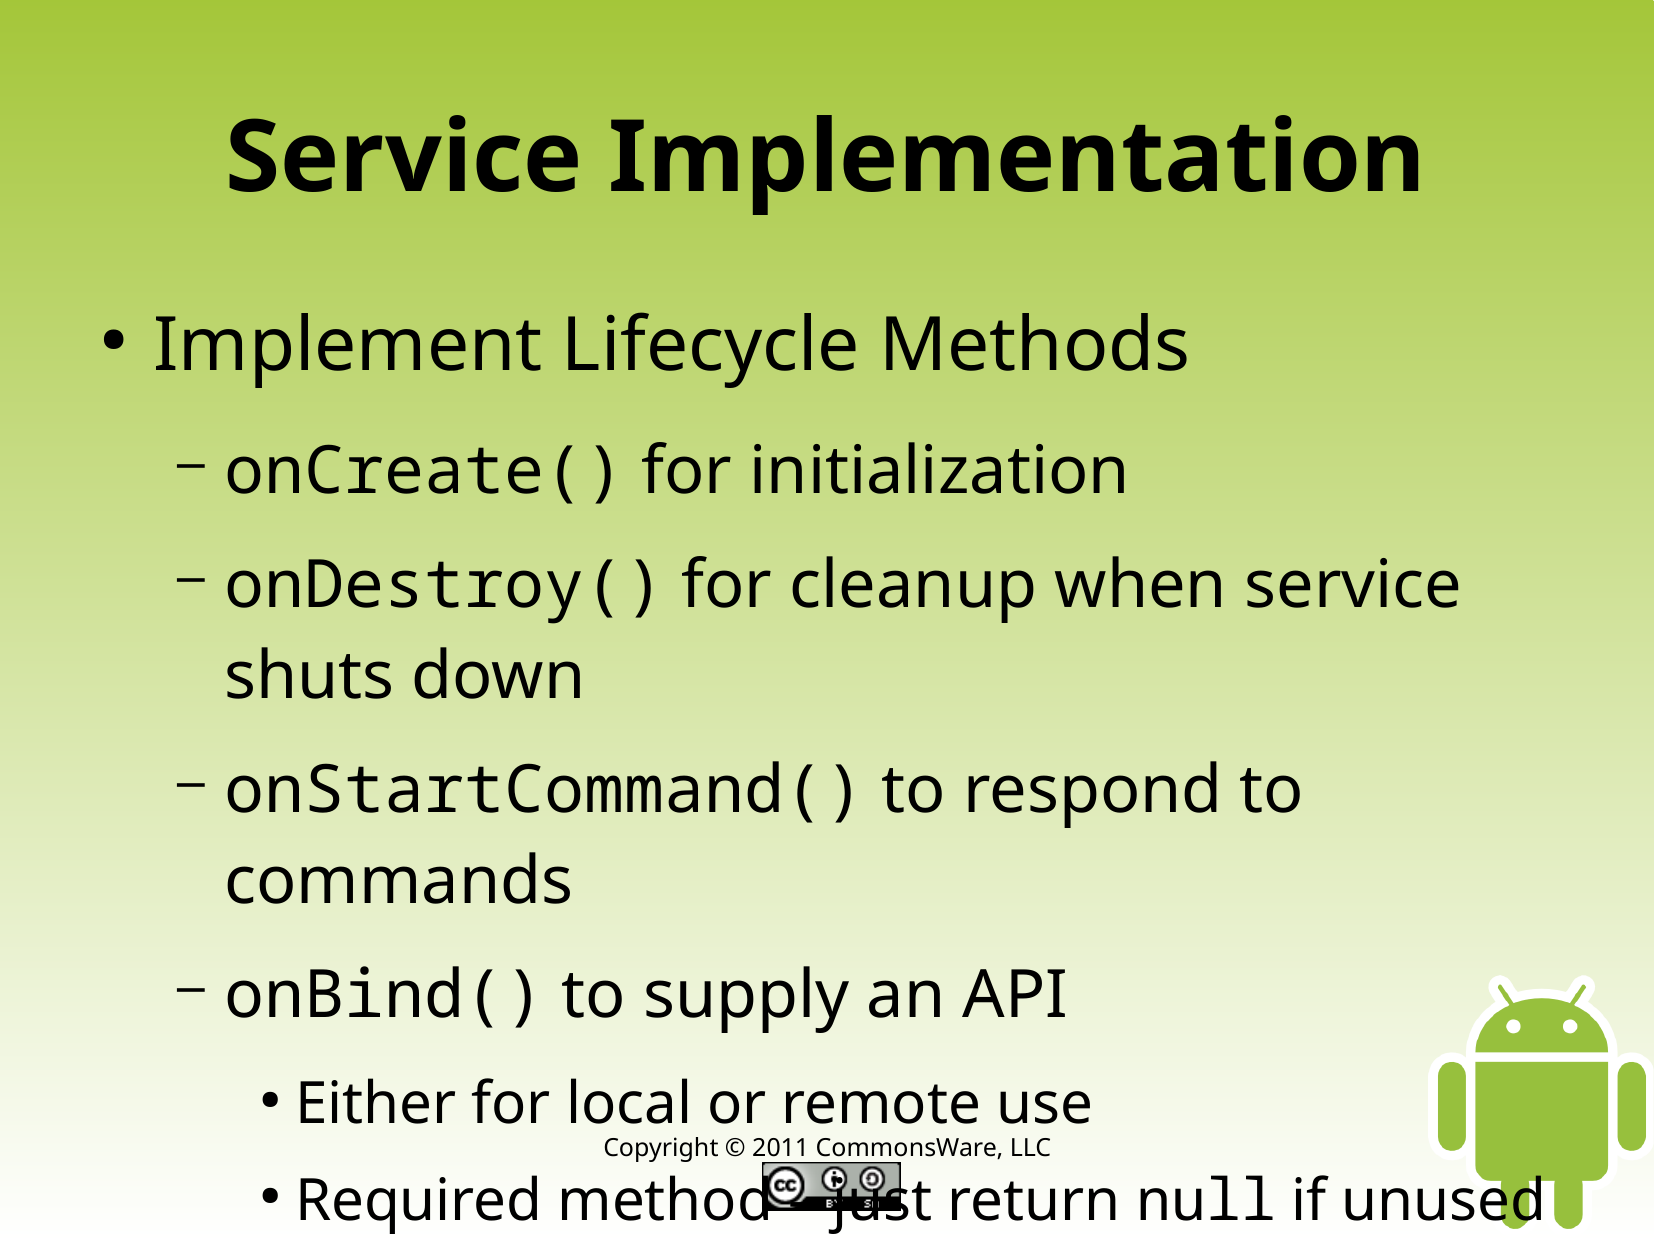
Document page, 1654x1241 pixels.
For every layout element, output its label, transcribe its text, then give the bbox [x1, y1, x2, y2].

picture [1428, 975, 1654, 1238]
picture [762, 1162, 901, 1211]
picture [891, 1192, 901, 1203]
title Service Implementation [82, 49, 1571, 257]
list Implement Lifecycle Methods onCreate() for initialization onDestroy() for cleanup when service shuts down onStartCommand() to respond to commands onBind() to supply an API Either for local or remote use Required method – just return null if unused [82, 290, 1571, 1109]
